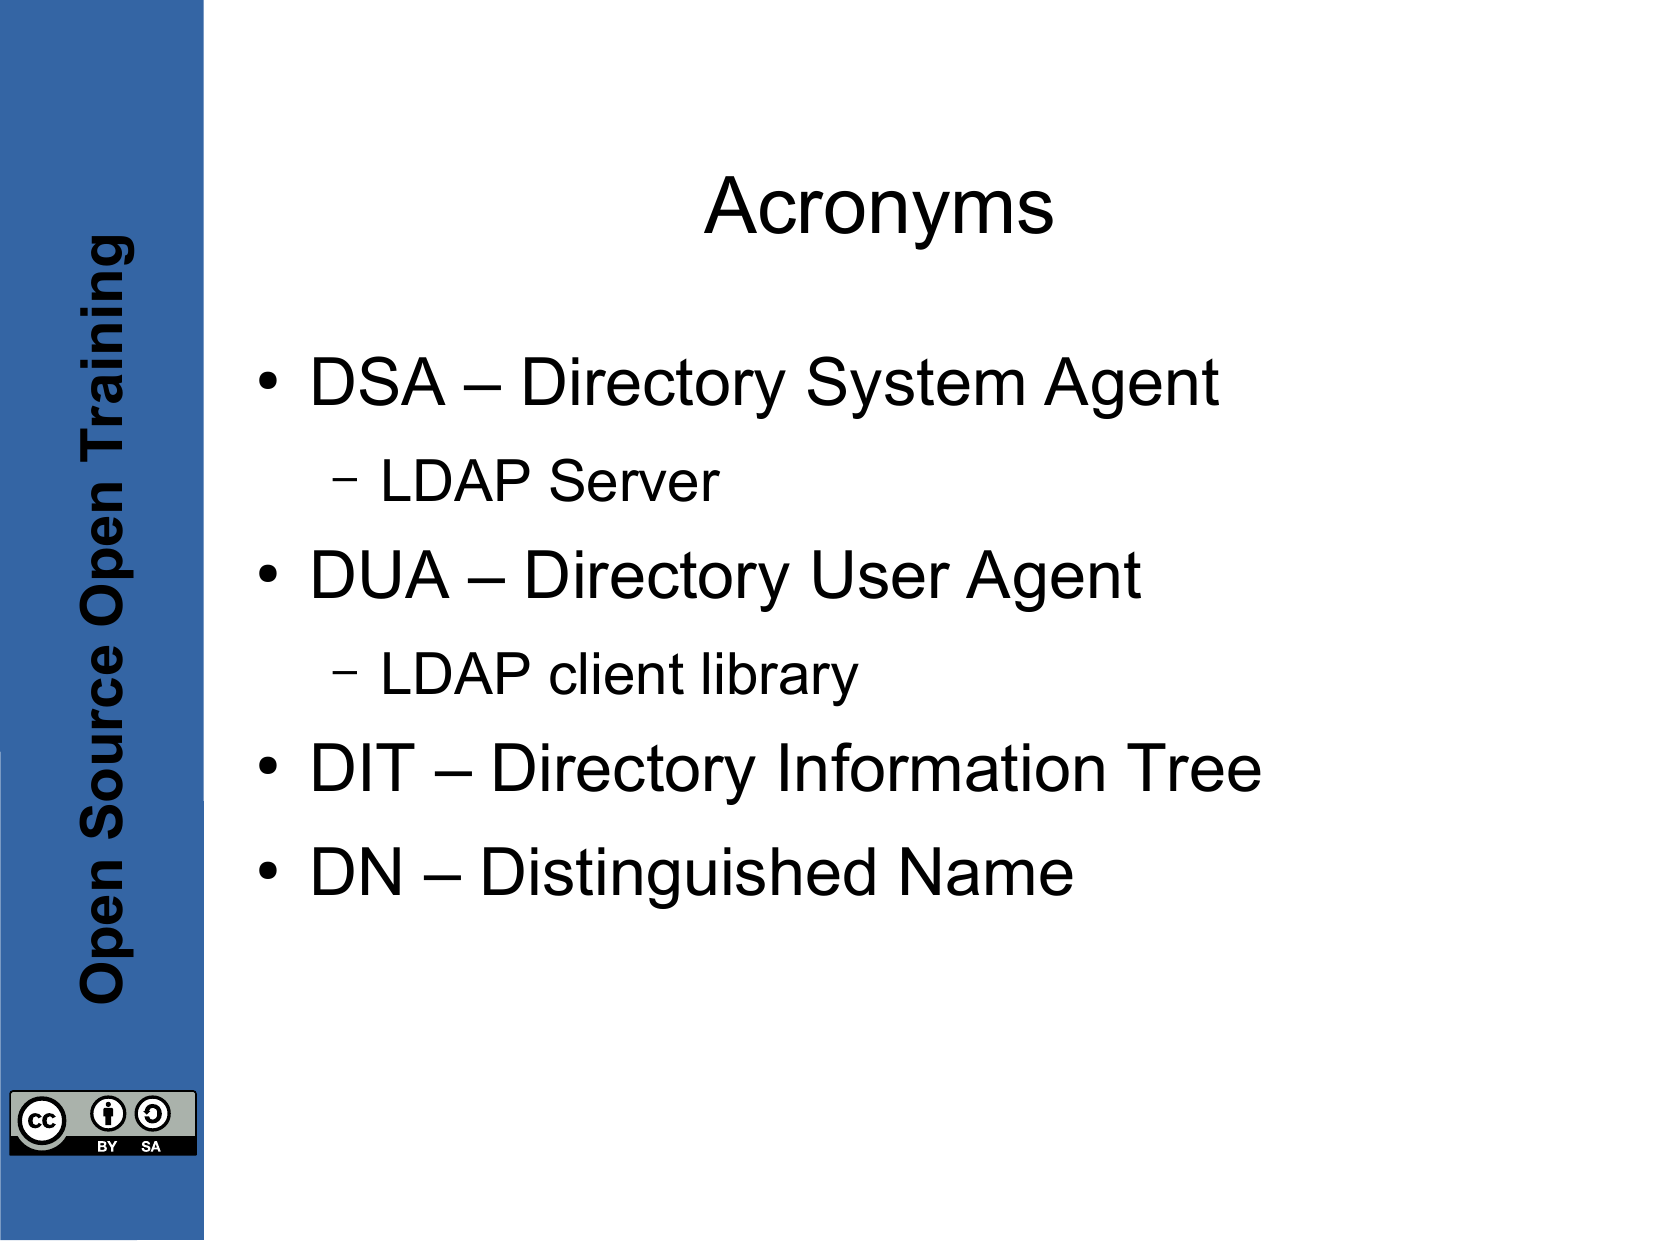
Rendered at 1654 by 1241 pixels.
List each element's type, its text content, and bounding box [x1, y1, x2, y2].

title Acronyms [227, 102, 1534, 310]
list DSA – Directory System Agent LDAP Server DUA – Directory User Agent LDAP client library DIT – Directory Information Tree DN – Distinguished Name [238, 344, 1534, 1127]
